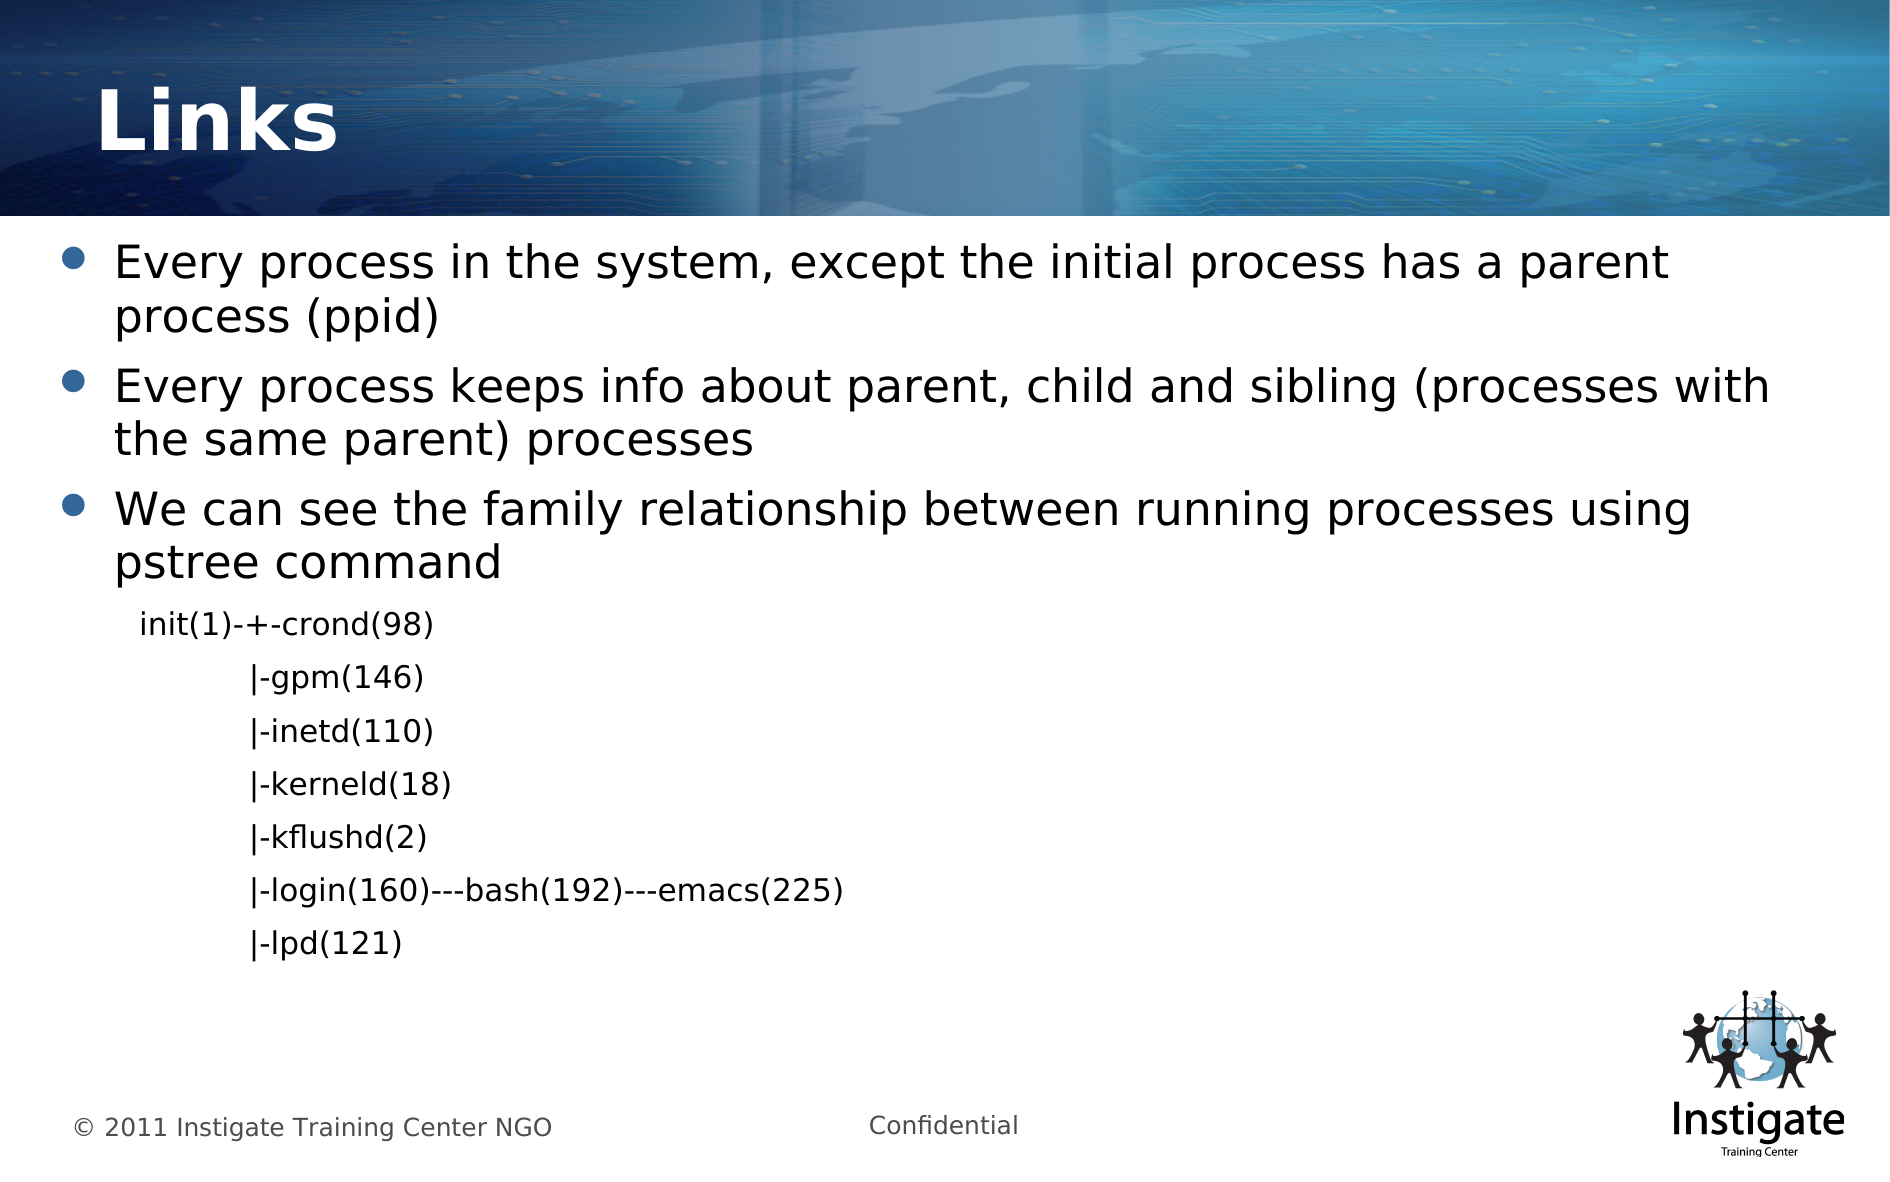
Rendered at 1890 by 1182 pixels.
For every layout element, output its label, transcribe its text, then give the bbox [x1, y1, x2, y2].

list Every process in the system, except the initial process has a parent process (ppid) Every process keeps info about parent, child and sibling (processes with the same parent) processes We can see the family relationship between running processes using pstree command init(1)-+-crond(98) |-gpm(146) |-inetd(110) |-kerneld(18) |-kflushd(2) |-login(160)---bash(192)---emacs(225) |-lpd(121) [59, 236, 1831, 1016]
picture [0, 0, 1890, 216]
picture [1674, 990, 1844, 1157]
title Links [94, 54, 1793, 210]
